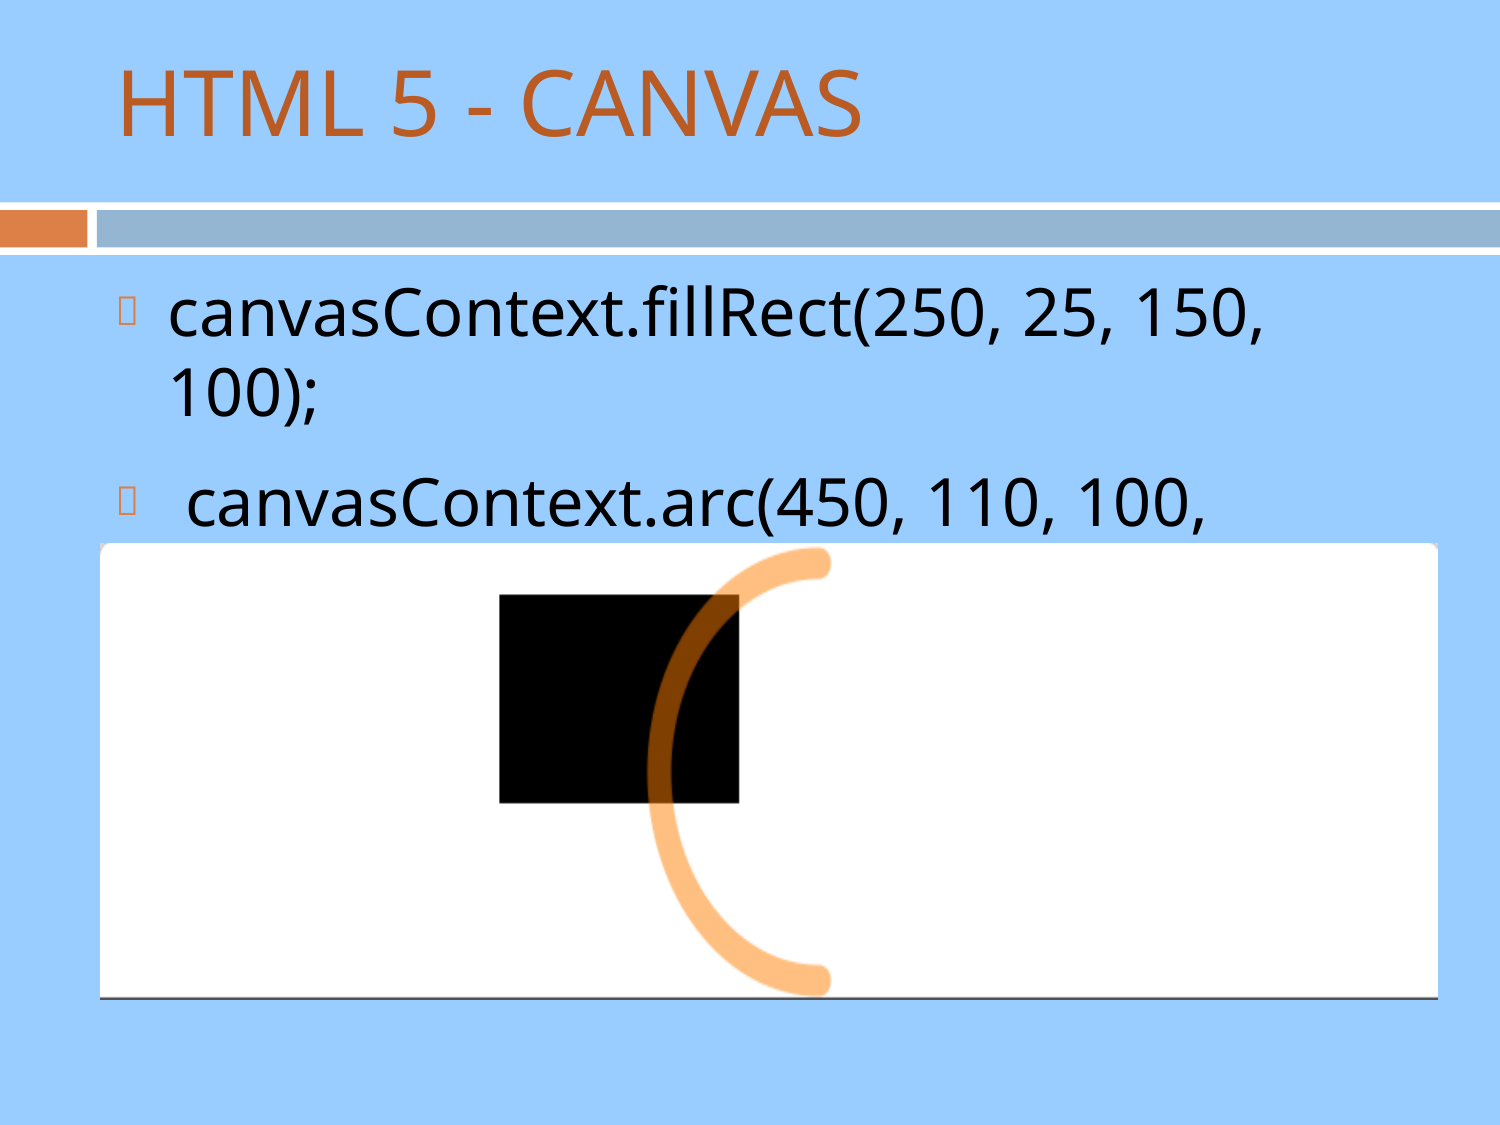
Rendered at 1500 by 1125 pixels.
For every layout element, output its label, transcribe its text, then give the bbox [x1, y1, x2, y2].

list canvasContext.fillRect(250, 25, 150, 100); canvasContext.arc(450, 110, 100, Math.PI * 1/2, Math.PI * 3/2); [100, 262, 1438, 543]
picture [100, 543, 1438, 1000]
title HTML 5 - CANVAS [100, 37, 1438, 200]
